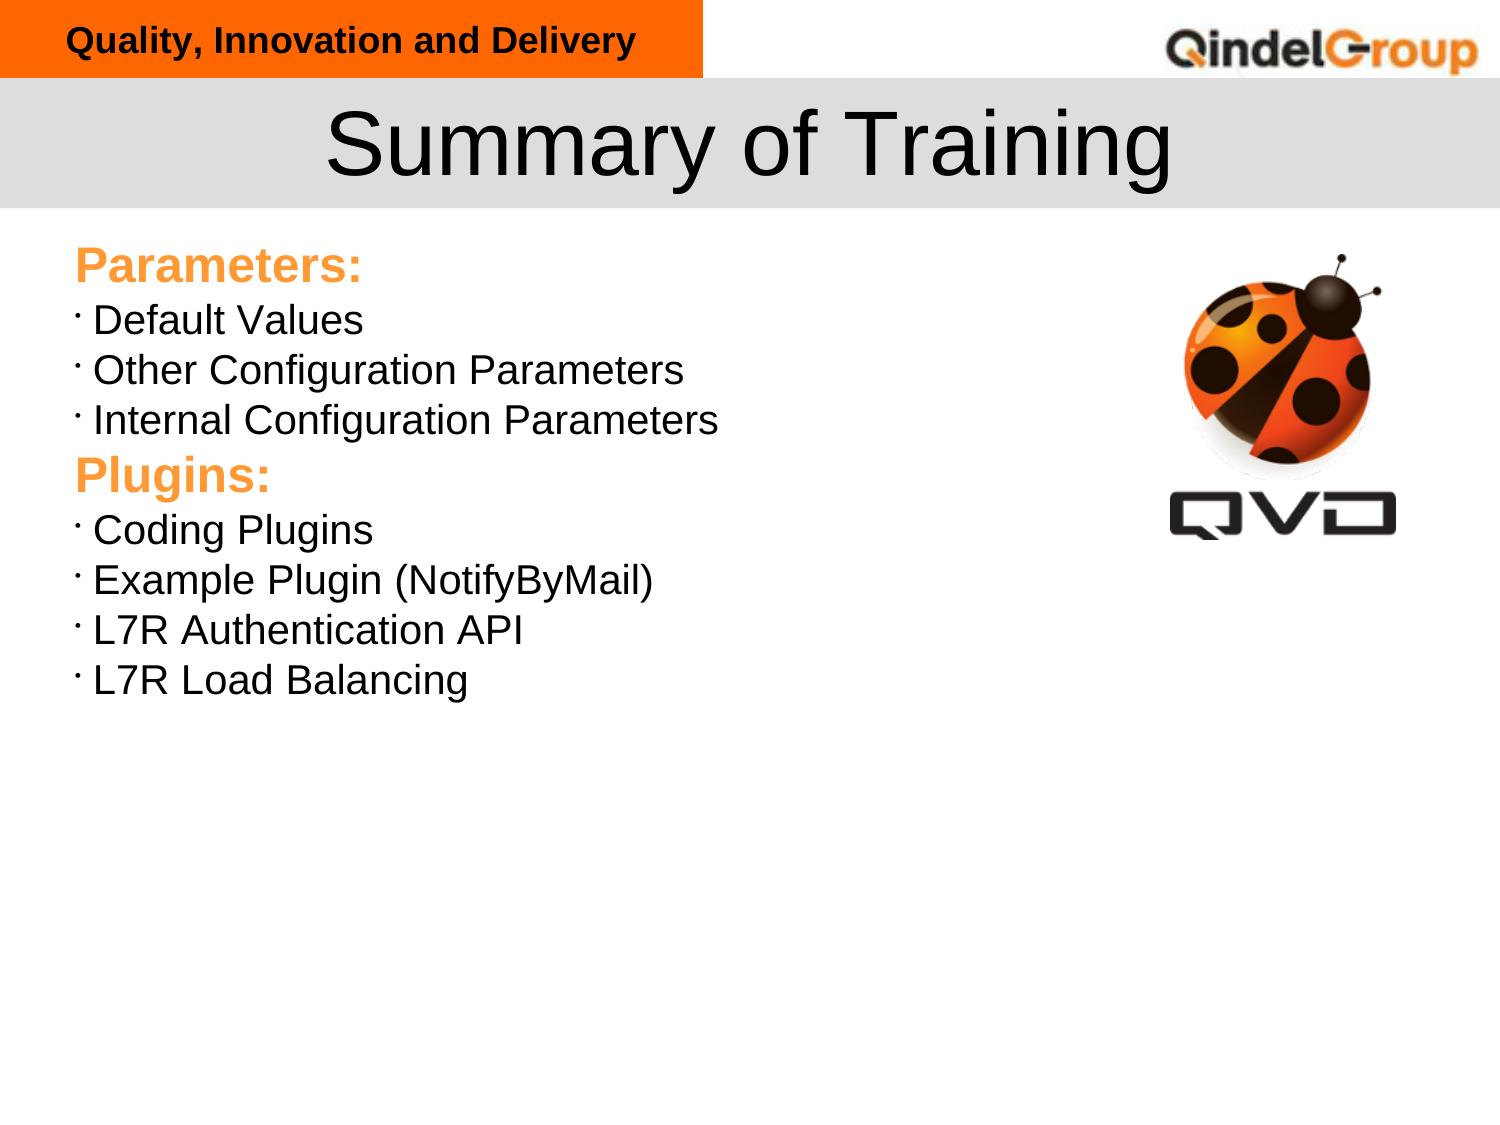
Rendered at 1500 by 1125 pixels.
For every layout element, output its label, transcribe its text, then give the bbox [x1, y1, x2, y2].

title Summary of Training [75, 45, 1426, 224]
text_box Parameters: Default Values Other Configuration Parameters Internal Configuration Parameters Plugins: Coding Plugins Example Plugin (NotifyByMail) L7R Authentication API L7R Load Balancing [60, 224, 1426, 761]
picture [1170, 254, 1396, 540]
picture [1163, 23, 1481, 78]
